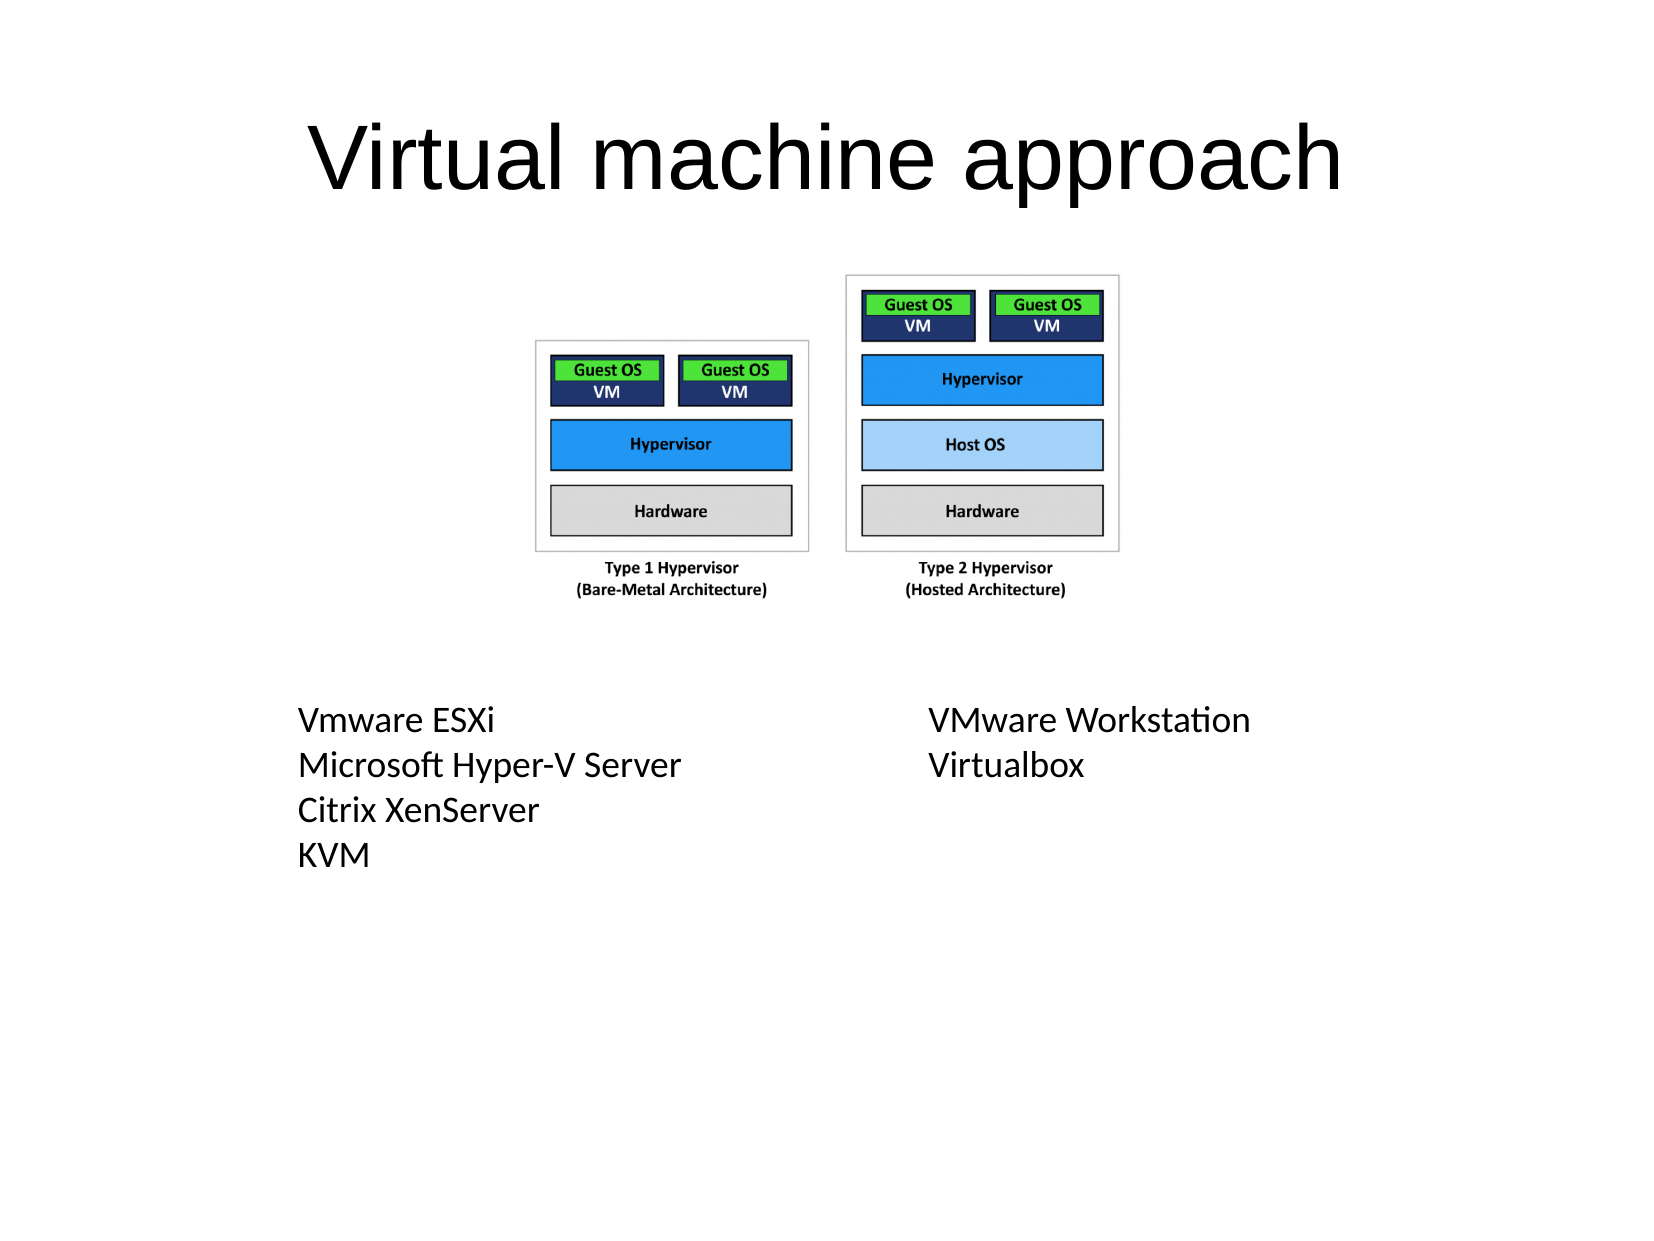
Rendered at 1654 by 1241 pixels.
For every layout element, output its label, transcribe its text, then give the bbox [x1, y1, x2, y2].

text_box Vmware ESXi Microsoft Hyper-V Server Citrix XenServer KVM [282, 687, 787, 885]
title Virtual machine approach [82, 49, 1571, 257]
picture [512, 256, 1141, 615]
text_box VMware Workstation Virtualbox [913, 687, 1295, 794]
